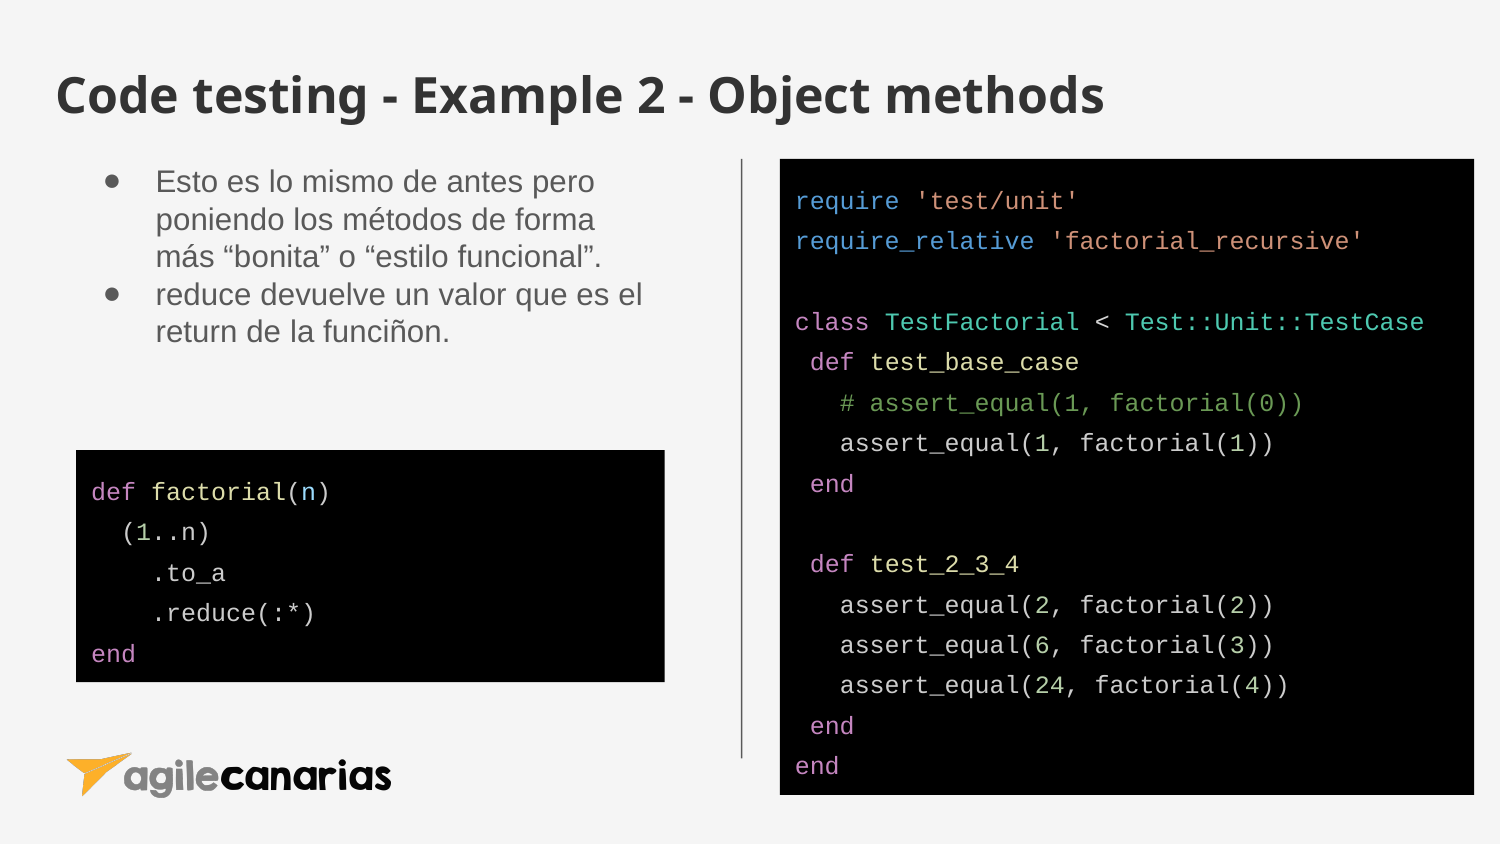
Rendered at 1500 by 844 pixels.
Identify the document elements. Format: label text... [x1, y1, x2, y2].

text_box Code testing - Example 2 - Object methods [55, 59, 1373, 132]
picture [55, 741, 401, 810]
text_box Esto es lo mismo de antes pero poniendo los métodos de forma más “bonita” o “estilo funcional”. reduce devuelve un valor que es el return de la funciñon. [65, 146, 676, 411]
text_box def factorial(n) (1..n) .to_a .reduce(:*) end [76, 450, 665, 683]
text_box require 'test/unit' require_relative 'factorial_recursive' class TestFactorial < Test::Unit::TestCase def test_base_case # assert_equal(1, factorial(0)) assert_equal(1, factorial(1)) end def test_2_3_4 assert_equal(2, factorial(2)) assert_equal(6, factorial(3)) assert_equal(24, factorial(4)) end end [779, 158, 1475, 795]
